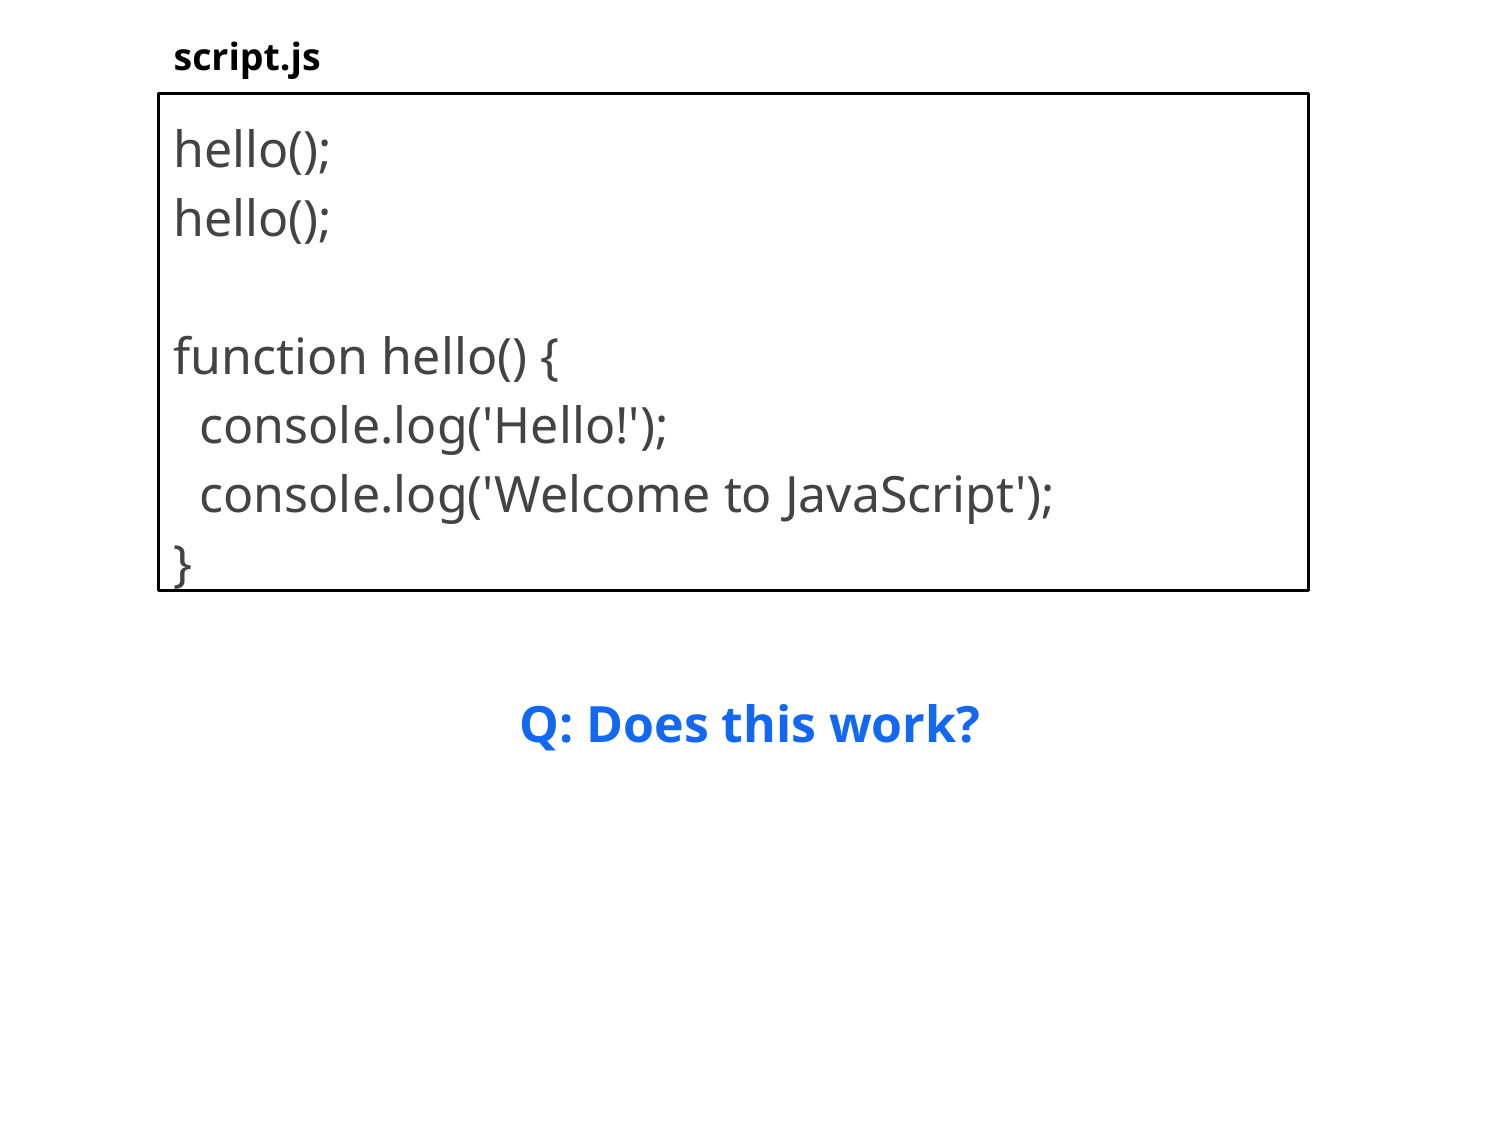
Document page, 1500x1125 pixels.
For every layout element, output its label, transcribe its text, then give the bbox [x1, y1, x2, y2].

list Q: Does this work? [128, 668, 1372, 821]
text_box hello(); hello(); function hello() { console.log('Hello!'); console.log('Welcome to JavaScript'); } [158, 93, 1309, 591]
text_box script.js [158, 21, 338, 94]
